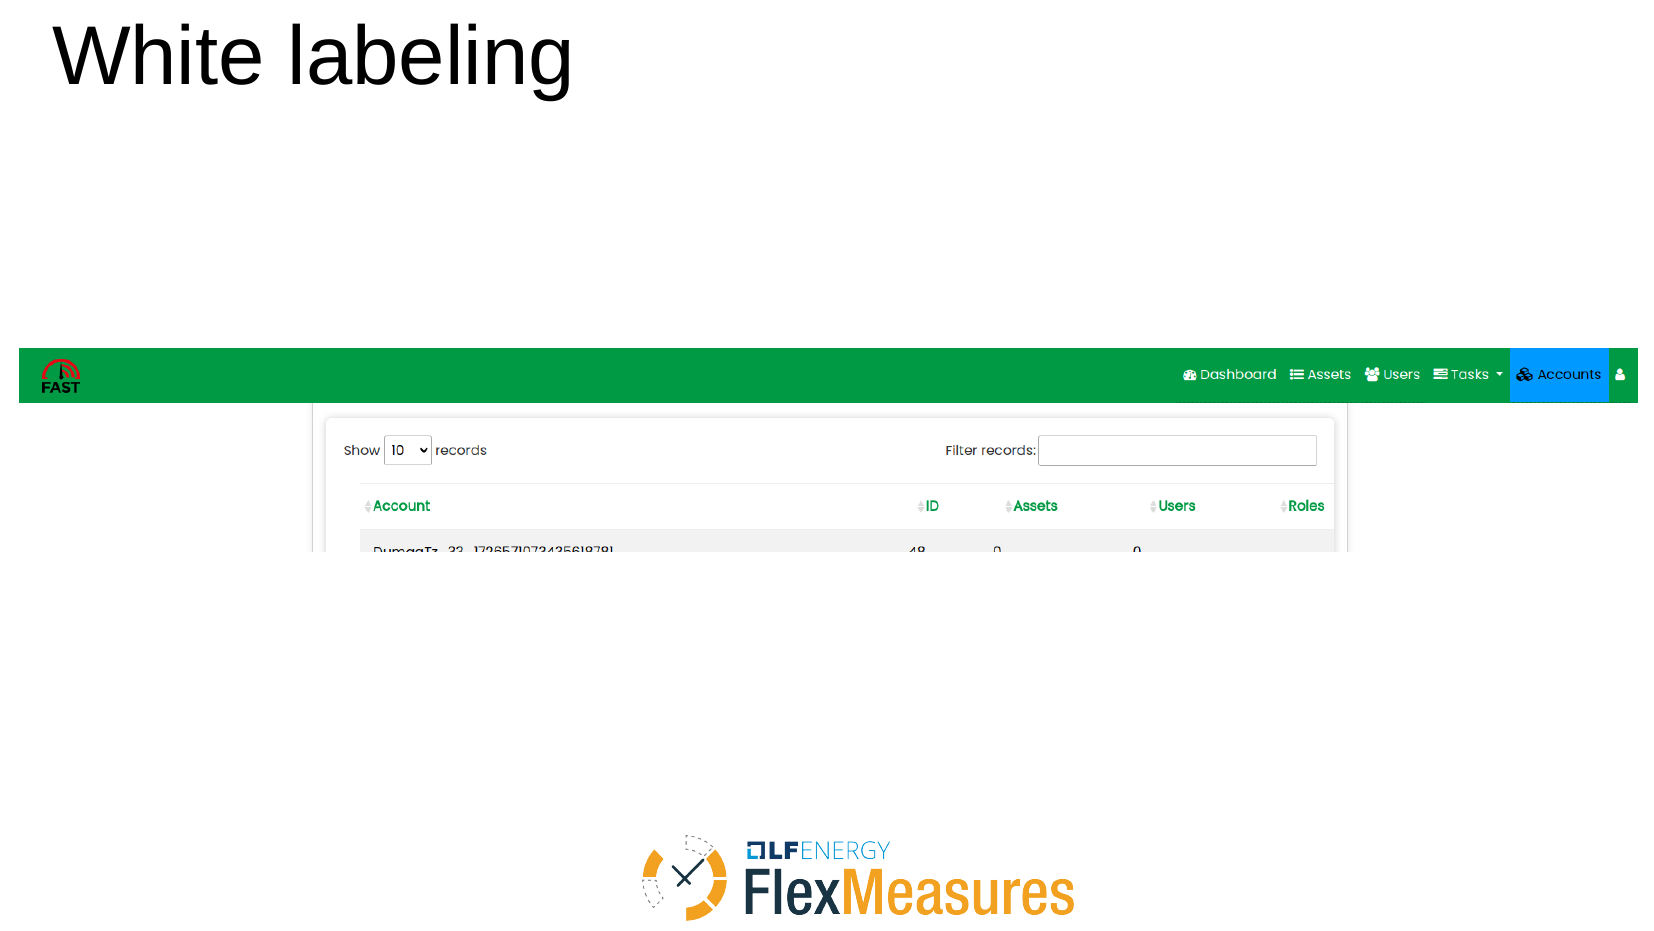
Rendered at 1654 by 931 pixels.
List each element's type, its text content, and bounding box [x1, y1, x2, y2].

picture [19, 348, 1638, 552]
picture [642, 835, 1074, 921]
text_box White labeling [37, 2, 1576, 185]
